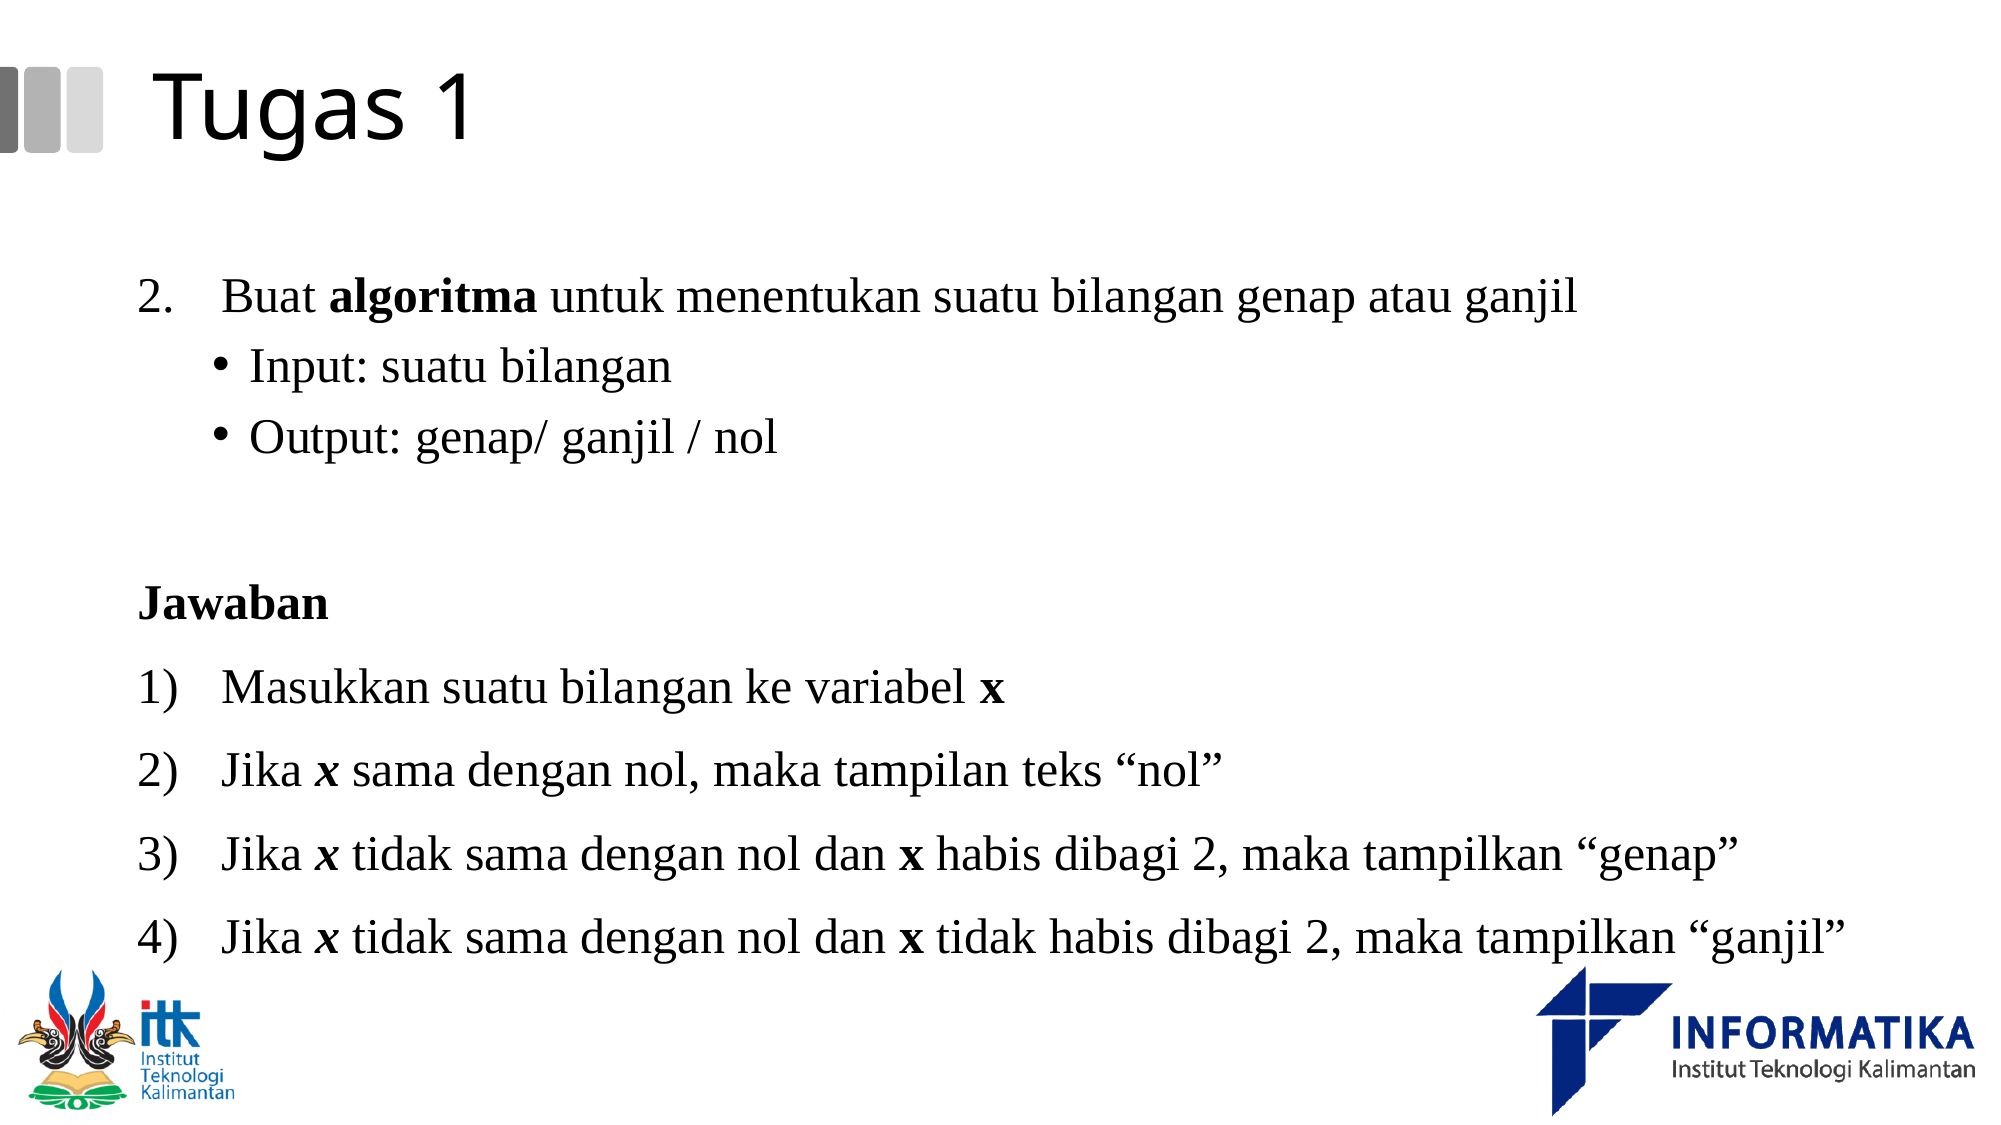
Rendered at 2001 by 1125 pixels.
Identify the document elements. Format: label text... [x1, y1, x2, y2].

picture [1534, 965, 1976, 1118]
title Tugas 1 [137, 1, 1863, 219]
picture [0, 935, 253, 1125]
list Buat algoritma untuk menentukan suatu bilangan genap atau ganjil Input: suatu bilangan Output: genap/ ganjil / nol Jawaban Masukkan suatu bilangan ke variabel x Jika x sama dengan nol, maka tampilan teks “nol” Jika x tidak sama dengan nol dan x habis dibagi 2, maka tampilkan “genap” Jika x tidak sama dengan nol dan x tidak habis dibagi 2, maka tampilkan “ganjil” [137, 262, 1863, 977]
